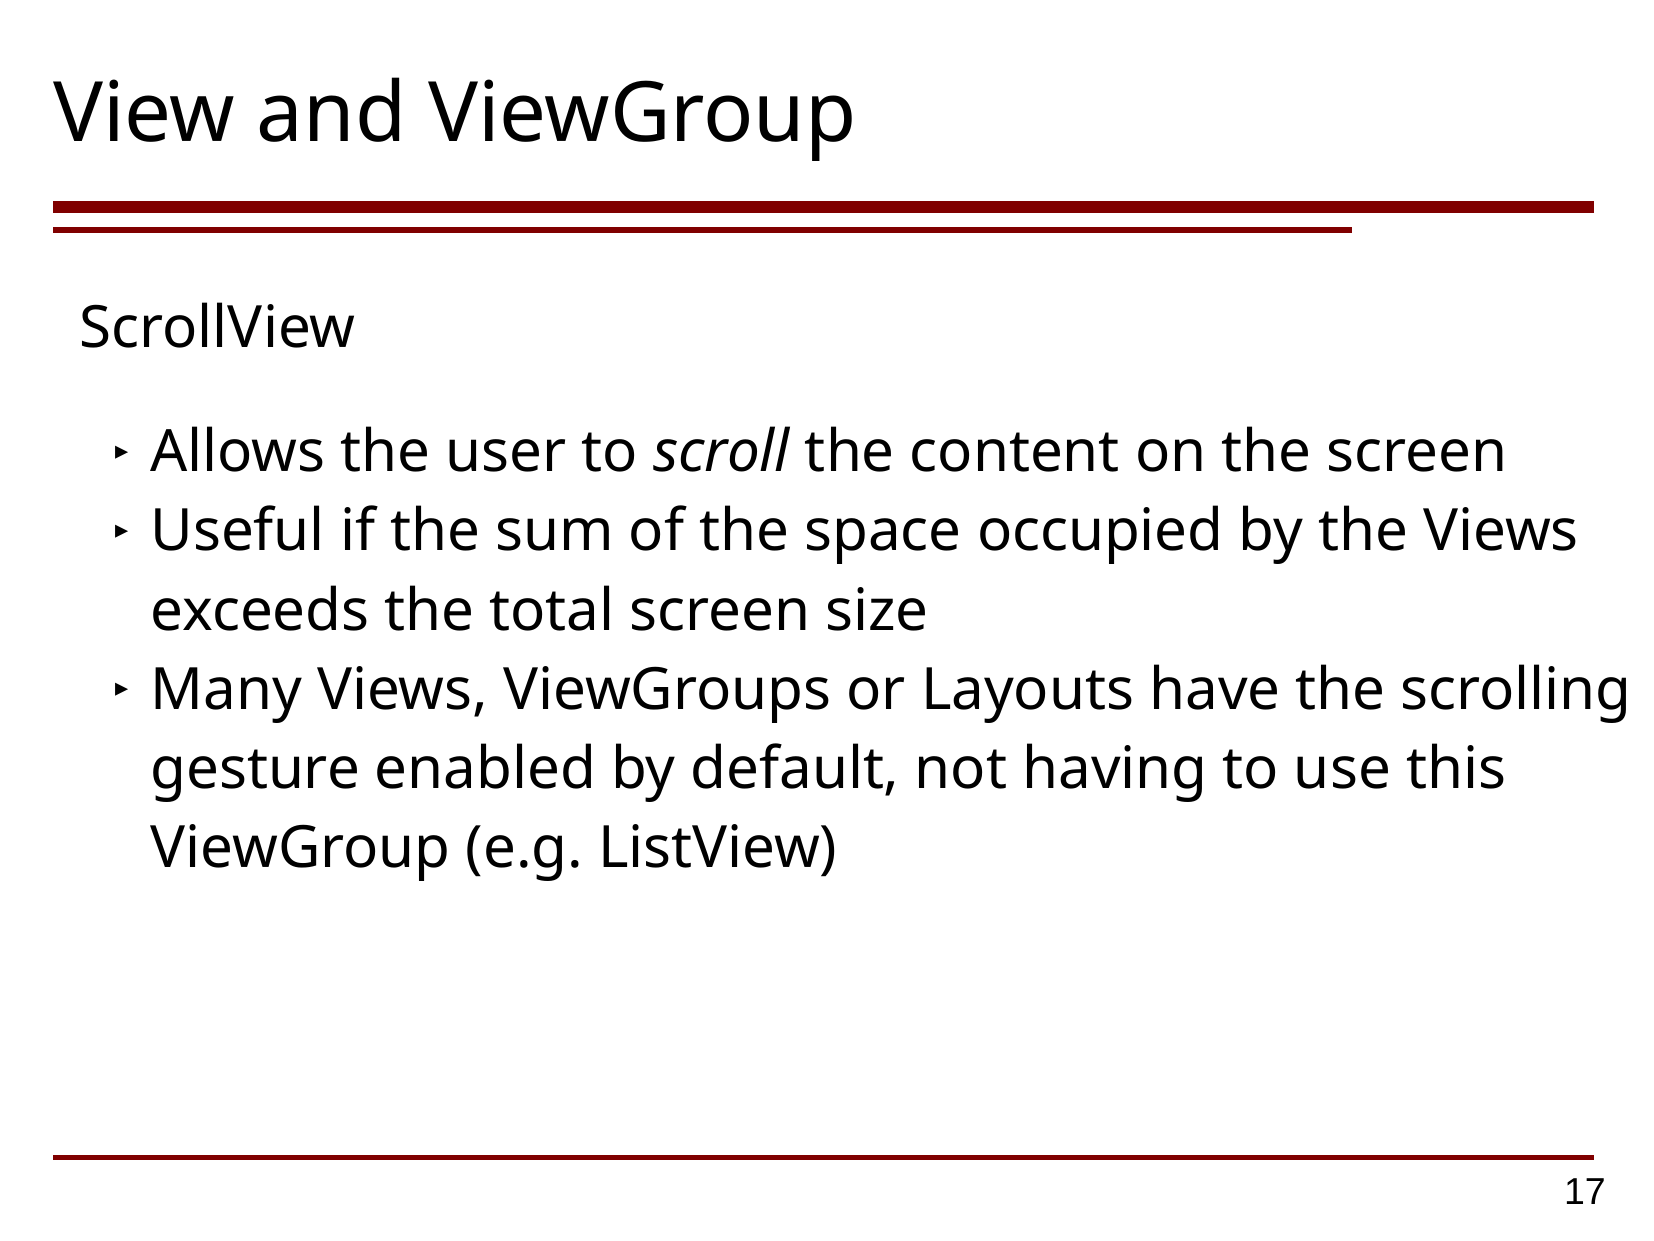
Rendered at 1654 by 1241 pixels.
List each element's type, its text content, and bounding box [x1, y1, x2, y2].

subtitle View and ViewGroup [53, 48, 1542, 172]
text_box <número> [35, 1163, 1654, 1221]
text_box ScrollView Allows the user to scroll the content on the screen Useful if the sum of the space occupied by the Views exceeds the total screen size Many Views, ViewGroups or Layouts have the scrolling gesture enabled by default, not having to use this ViewGroup (e.g. ListView) [64, 277, 1622, 883]
